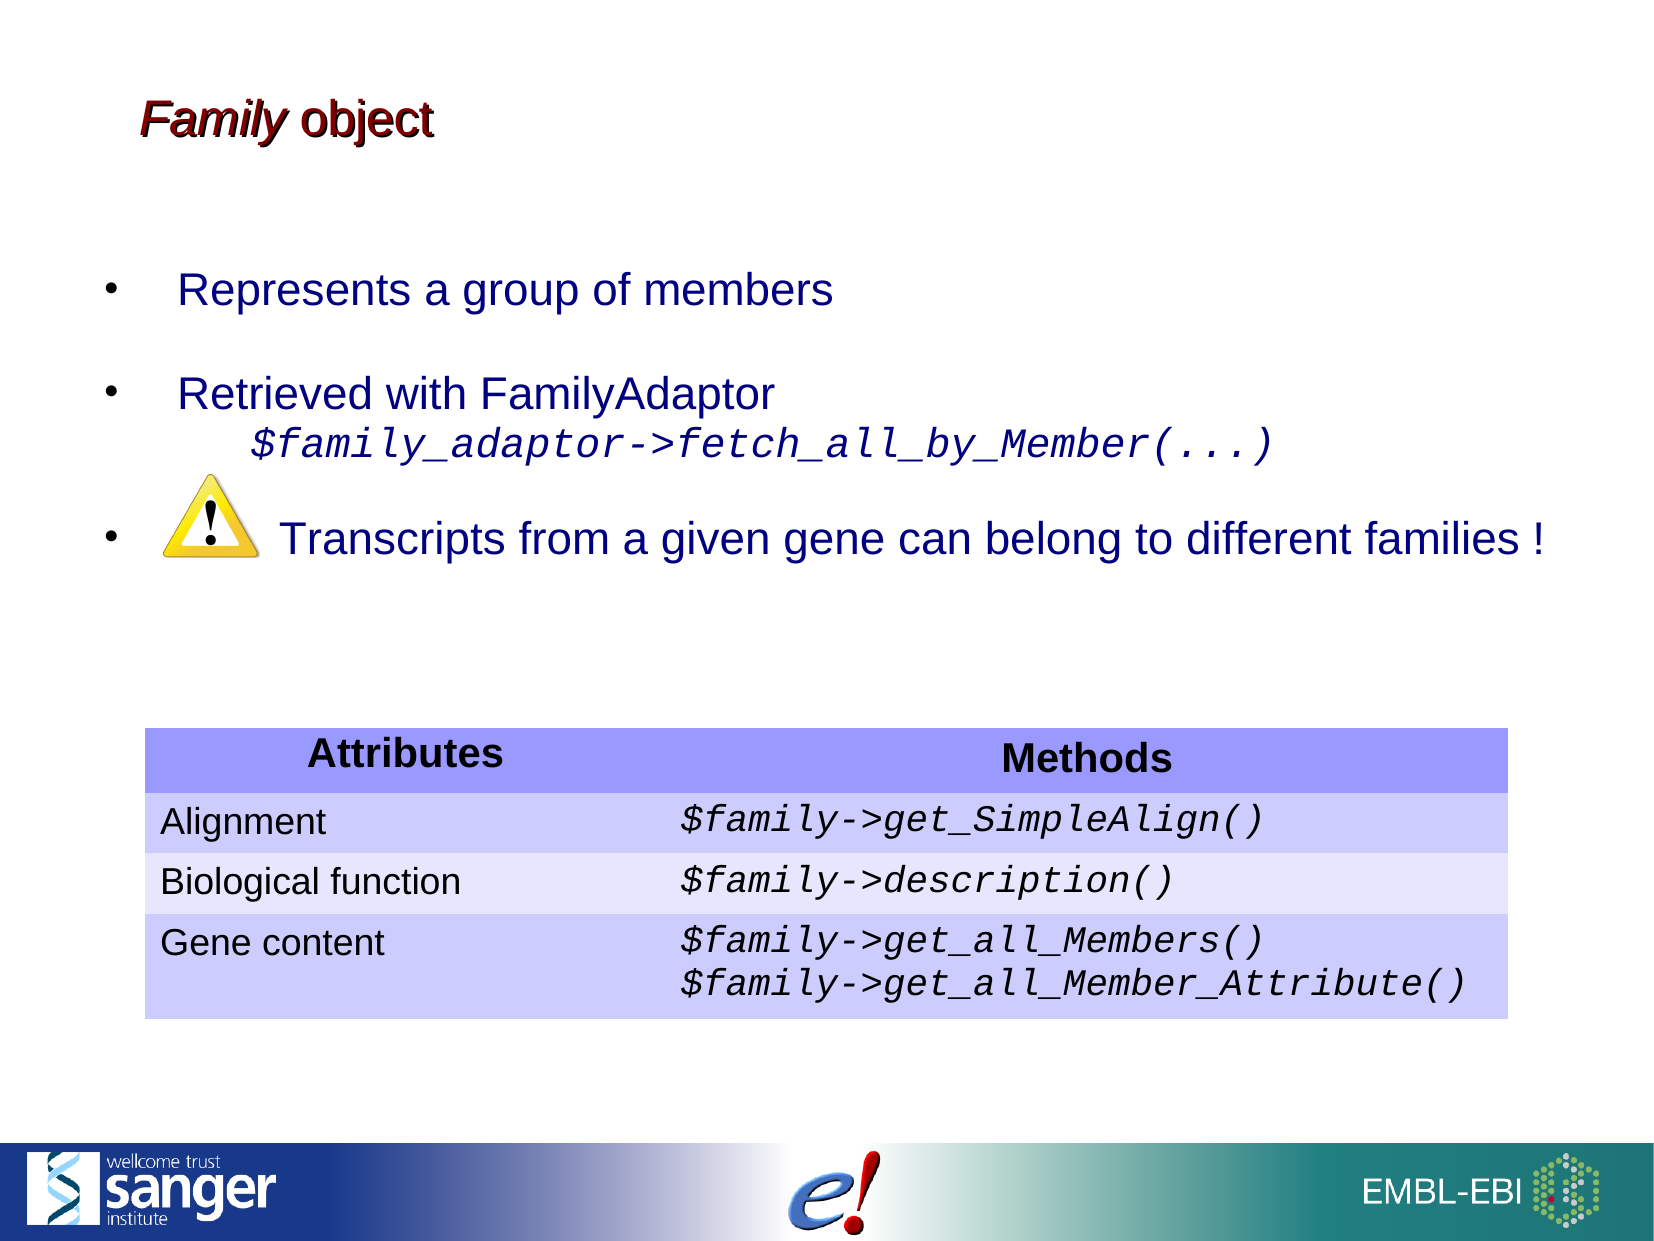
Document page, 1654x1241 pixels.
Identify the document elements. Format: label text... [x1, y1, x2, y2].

table_cell $family->get_all_Members() $family->get_all_Member_Attribute() [666, 914, 1508, 1019]
table_cell Gene content [145, 914, 666, 1019]
title Family object [123, 30, 1527, 209]
text_box Represents a group of members Retrieved with FamilyAdaptor $family_adaptor->fetch_all_by_Member(...) Transcripts from a given gene can belong to different families ! [88, 259, 1562, 565]
table_cell Alignment [145, 793, 666, 853]
picture [0, 1143, 1654, 1241]
table_header Methods [666, 728, 1508, 793]
table_cell $family->description() [666, 853, 1508, 914]
table_cell Biological function [145, 853, 666, 914]
table_cell $family->get_SimpleAlign() [666, 793, 1508, 853]
table_header Attributes [145, 728, 666, 793]
picture [163, 474, 260, 558]
